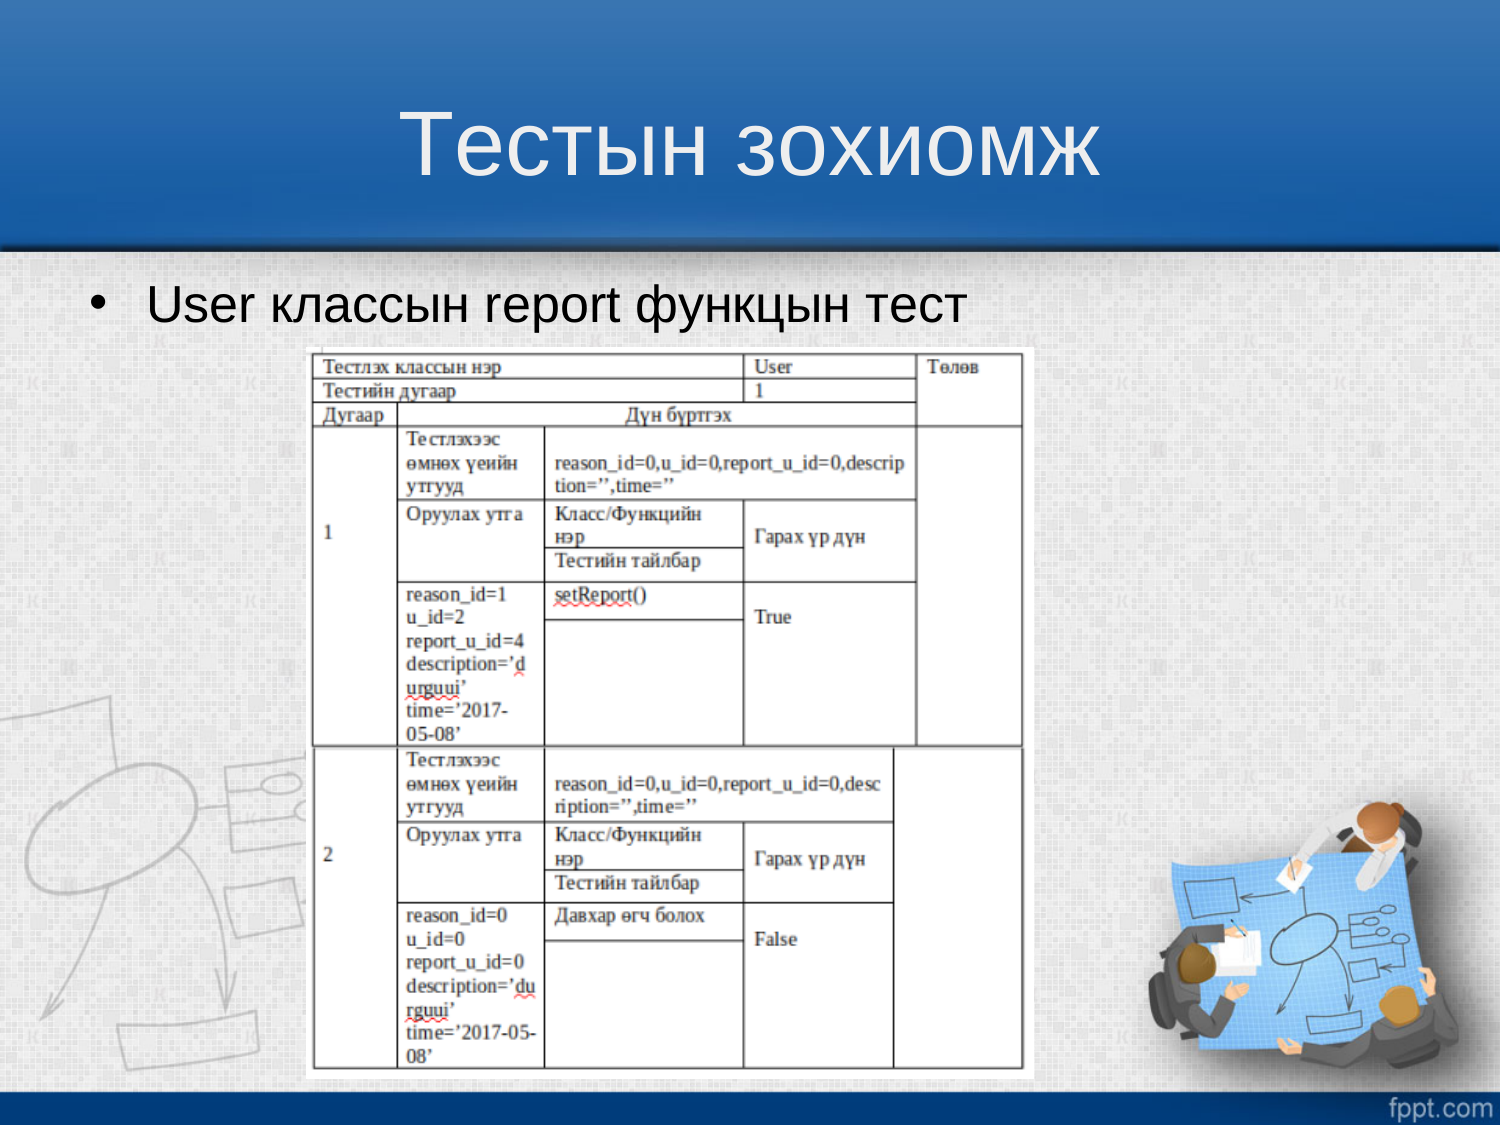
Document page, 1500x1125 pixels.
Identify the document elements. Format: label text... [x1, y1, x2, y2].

picture [0, 0, 1500, 1125]
title Тестын зохиомж [75, 45, 1426, 233]
list User классын report функцын тест [75, 262, 1426, 1005]
